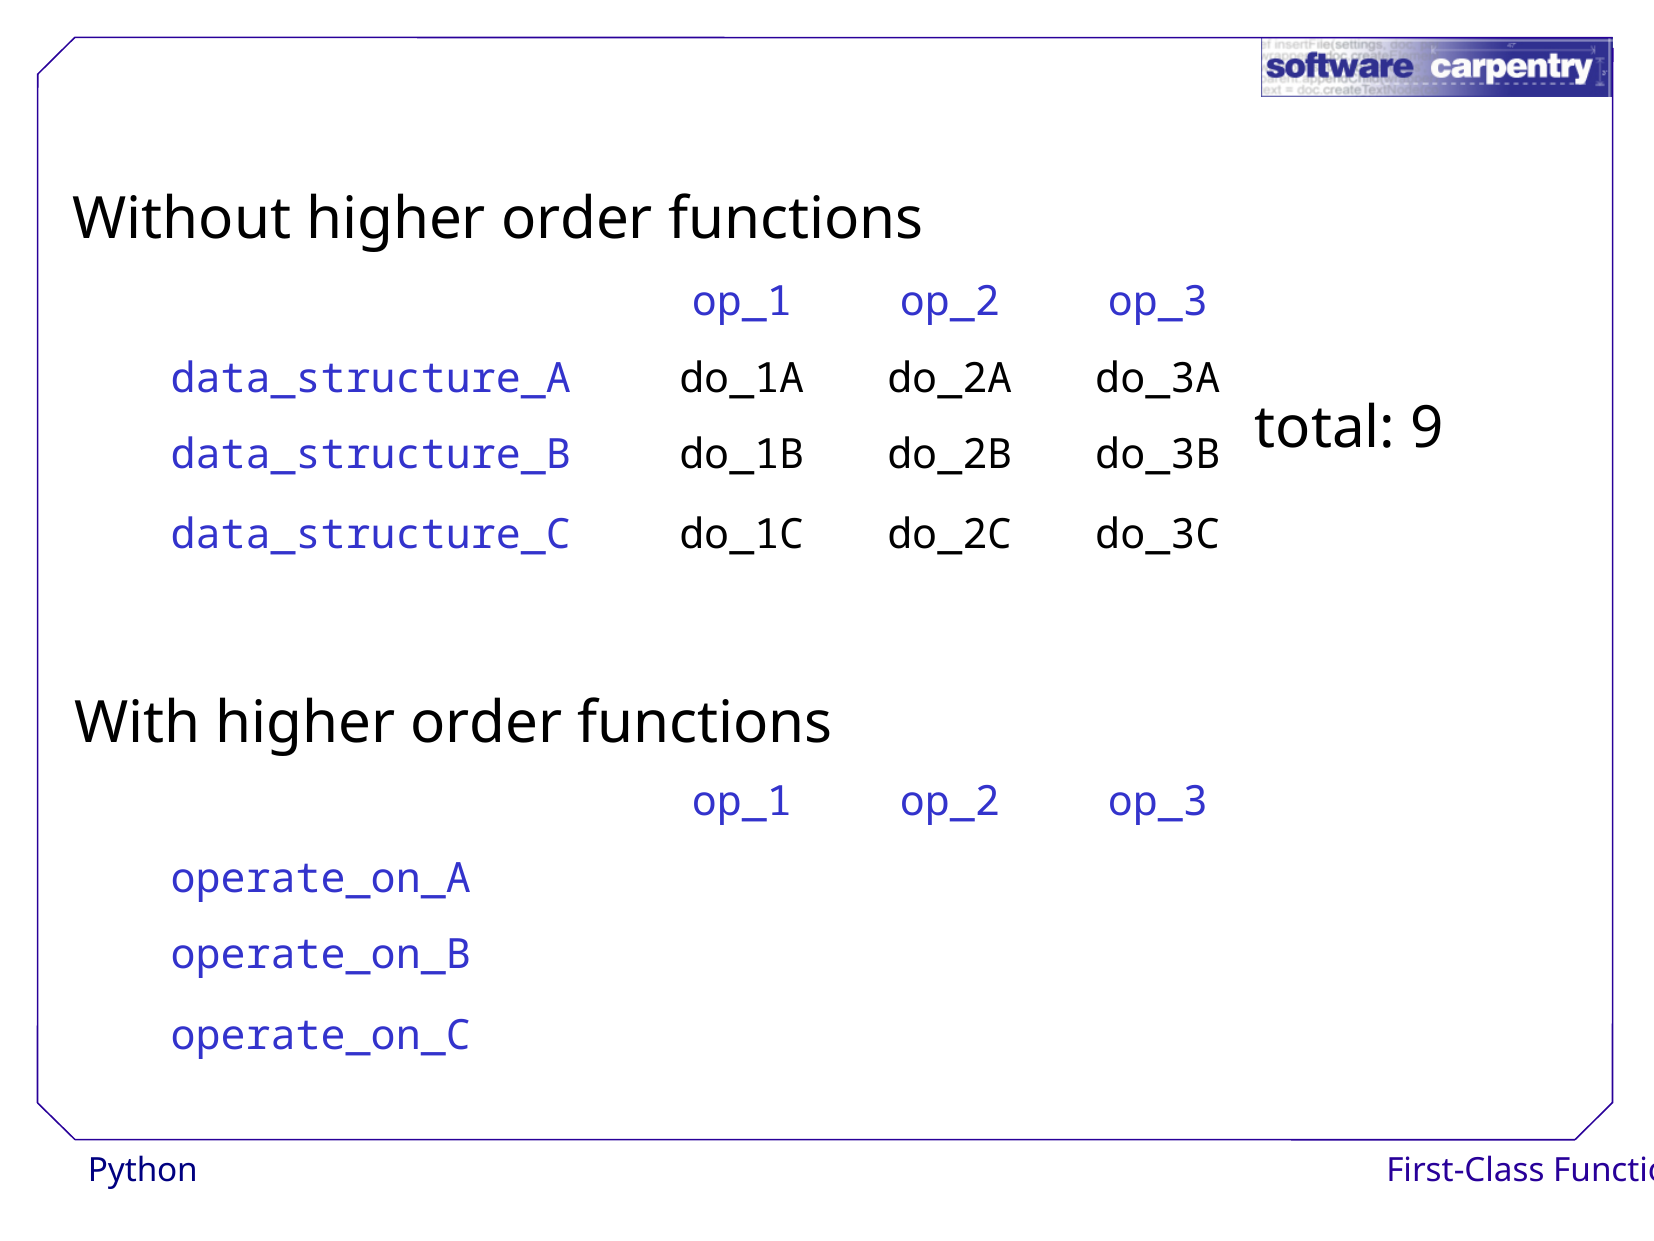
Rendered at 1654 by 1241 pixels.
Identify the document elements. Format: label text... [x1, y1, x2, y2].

table_header op_1 [638, 270, 846, 347]
table_cell [1054, 848, 1262, 924]
table_cell [638, 924, 846, 1004]
table_cell [1054, 924, 1262, 1004]
table_cell do_3A [1054, 347, 1240, 423]
table_cell operate_on_A [156, 848, 638, 924]
table_header op_3 [1054, 771, 1262, 848]
table_cell do_3C [1054, 504, 1262, 592]
table_cell operate_on_C [156, 1004, 638, 1092]
table_cell do_1A [638, 347, 846, 423]
table_cell [638, 1004, 846, 1092]
table_cell do_2C [846, 504, 1054, 592]
text_box With higher order functions [59, 641, 998, 762]
table_cell do_2A [846, 347, 1054, 423]
table_header op_2 [846, 270, 1054, 347]
table_cell [638, 848, 846, 924]
table_cell data_structure_A [156, 347, 638, 423]
table_cell do_1B [638, 423, 846, 504]
table_cell data_structure_B [156, 423, 638, 504]
table_cell [1054, 1004, 1262, 1092]
table_header [156, 771, 638, 848]
text_box total: 9 [1240, 346, 1609, 467]
table_cell do_3B [1054, 423, 1262, 504]
table_cell [846, 1004, 1054, 1092]
text_box Without higher order functions [57, 138, 1089, 259]
table_cell [846, 924, 1054, 1004]
table_cell do_1C [638, 504, 846, 592]
table_cell do_2B [846, 423, 1054, 504]
table_header op_3 [1054, 270, 1262, 347]
picture [1261, 39, 1613, 97]
table_header op_2 [846, 771, 1054, 848]
table_cell data_structure_C [156, 504, 638, 592]
table_header [156, 270, 638, 347]
table_cell operate_on_B [156, 924, 638, 1004]
table_cell [846, 848, 1054, 924]
table_header op_1 [638, 771, 846, 848]
